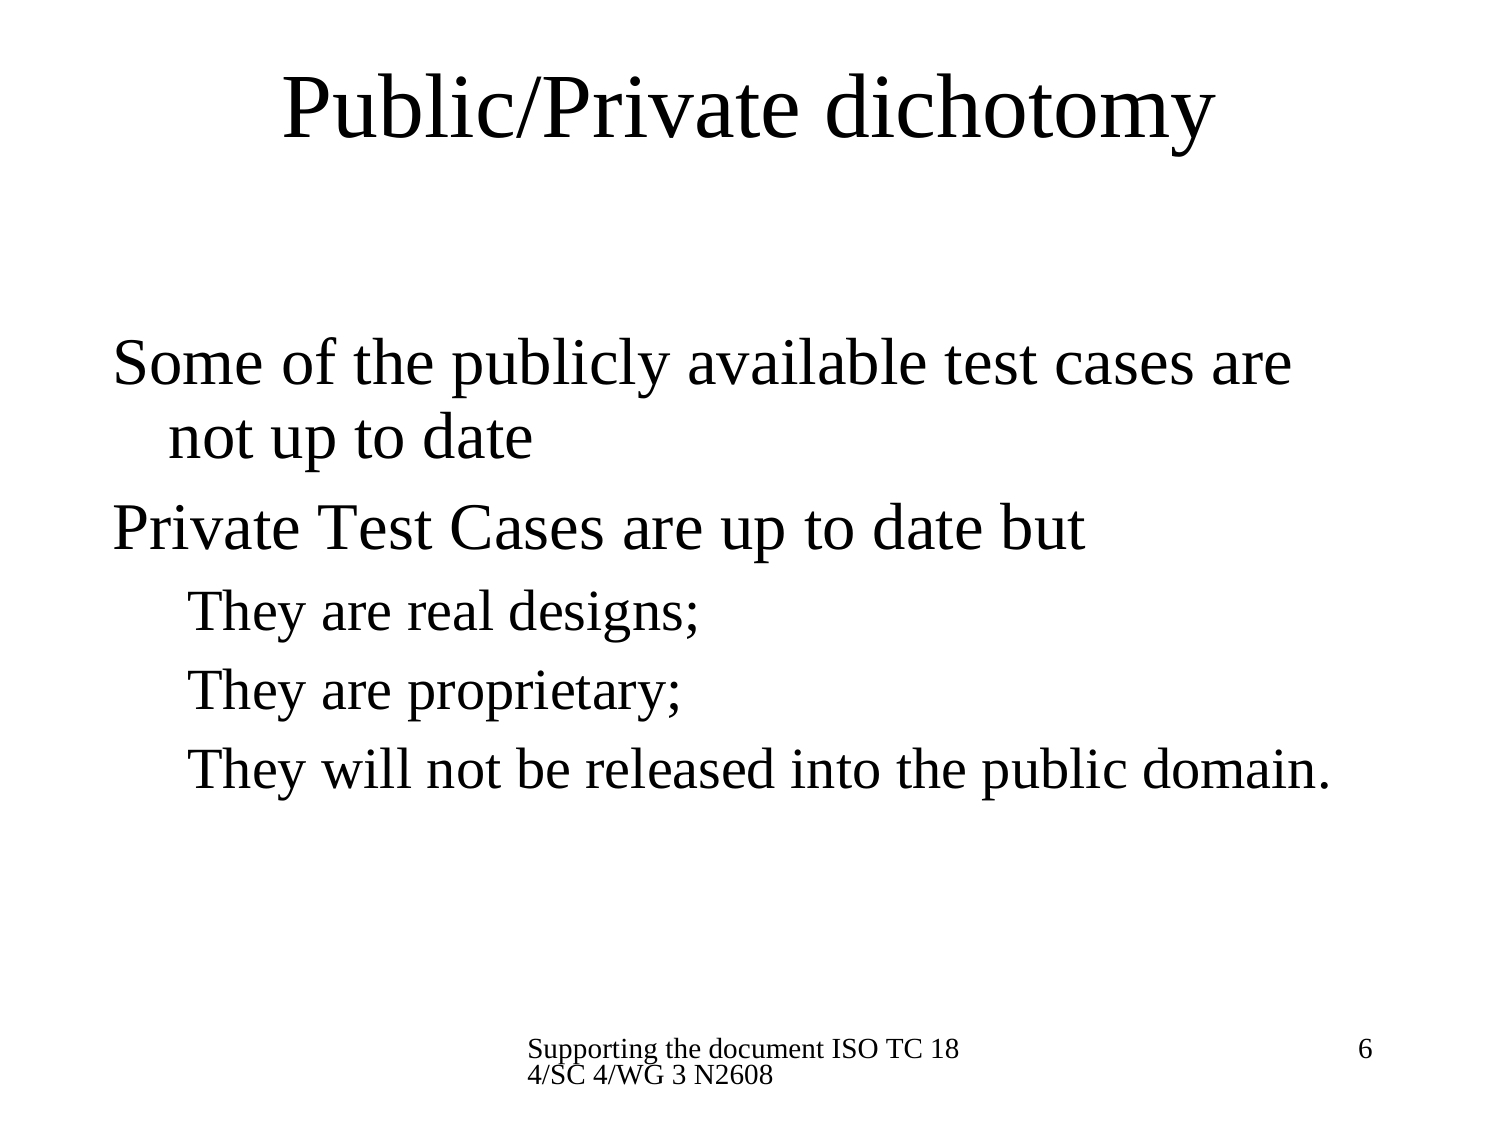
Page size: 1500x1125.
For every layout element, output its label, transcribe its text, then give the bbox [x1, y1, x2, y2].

list Some of the publicly available test cases are not up to date Private Test Cases are up to date but They are real designs; They are proprietary; They will not be released into the public domain. [112, 324, 1388, 986]
title Public/Private dichotomy [112, 19, 1388, 193]
